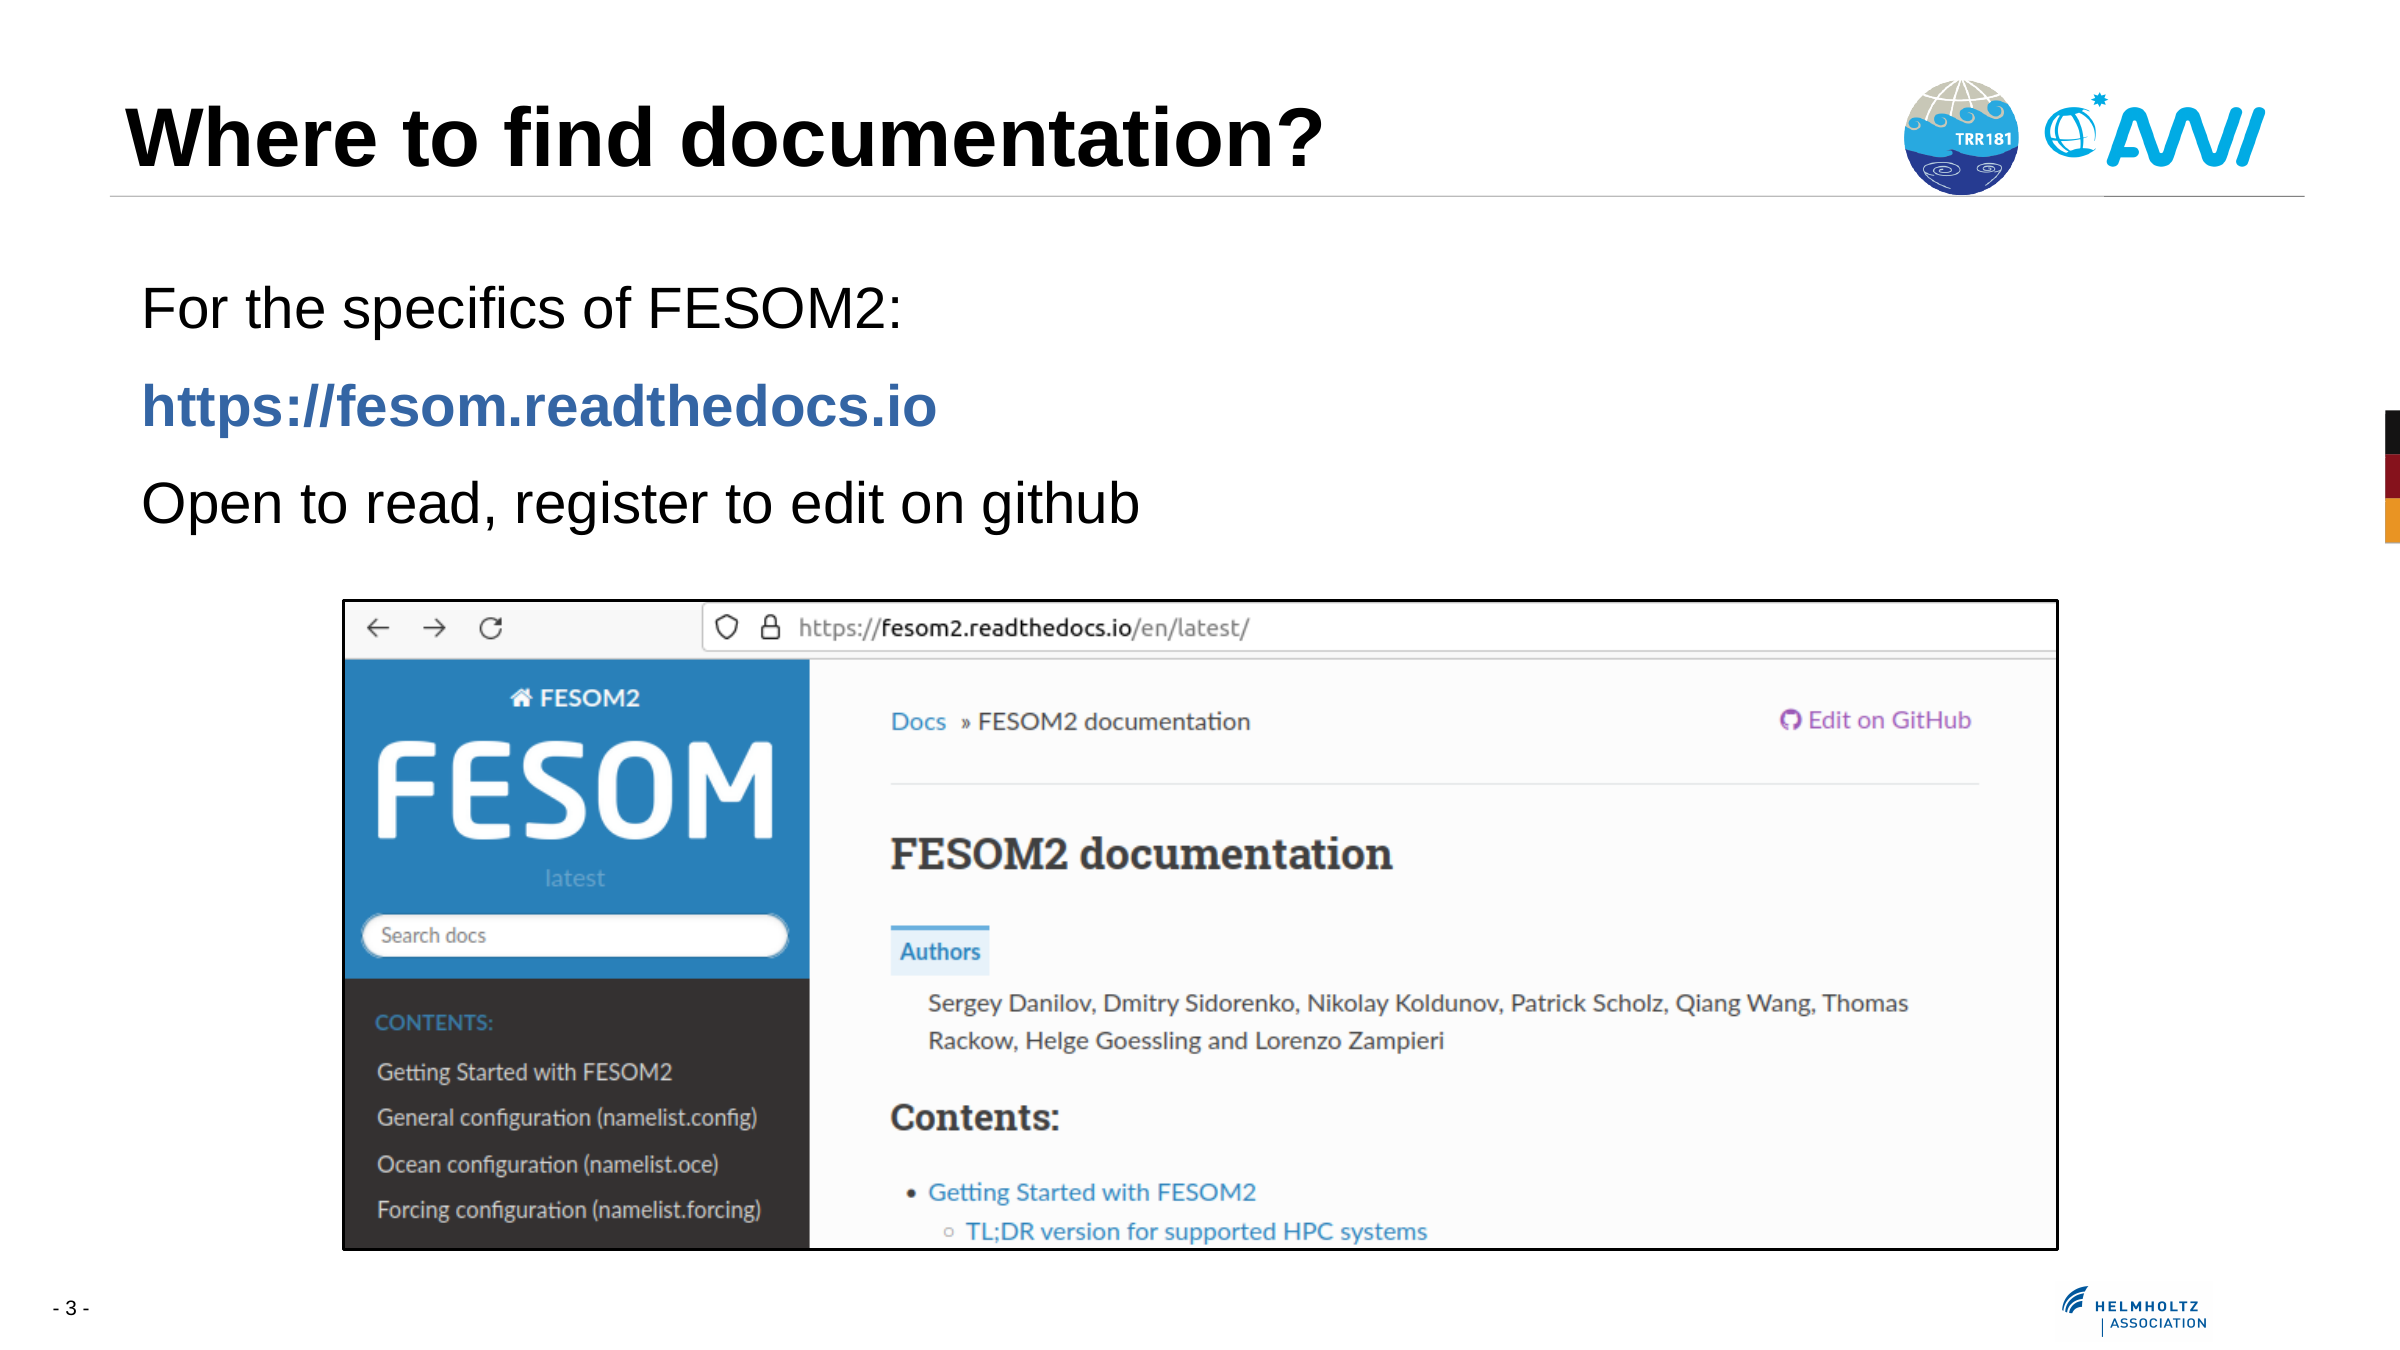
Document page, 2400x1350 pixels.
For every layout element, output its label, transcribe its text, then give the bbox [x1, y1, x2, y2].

text_box Where to find documentation? [110, 75, 2297, 195]
text_box For the specifics of FESOM2: https://fesom.readthedocs.io Open to read, register to edit on github [127, 236, 2273, 1191]
picture [344, 602, 2056, 1248]
picture [2055, 1281, 2213, 1342]
